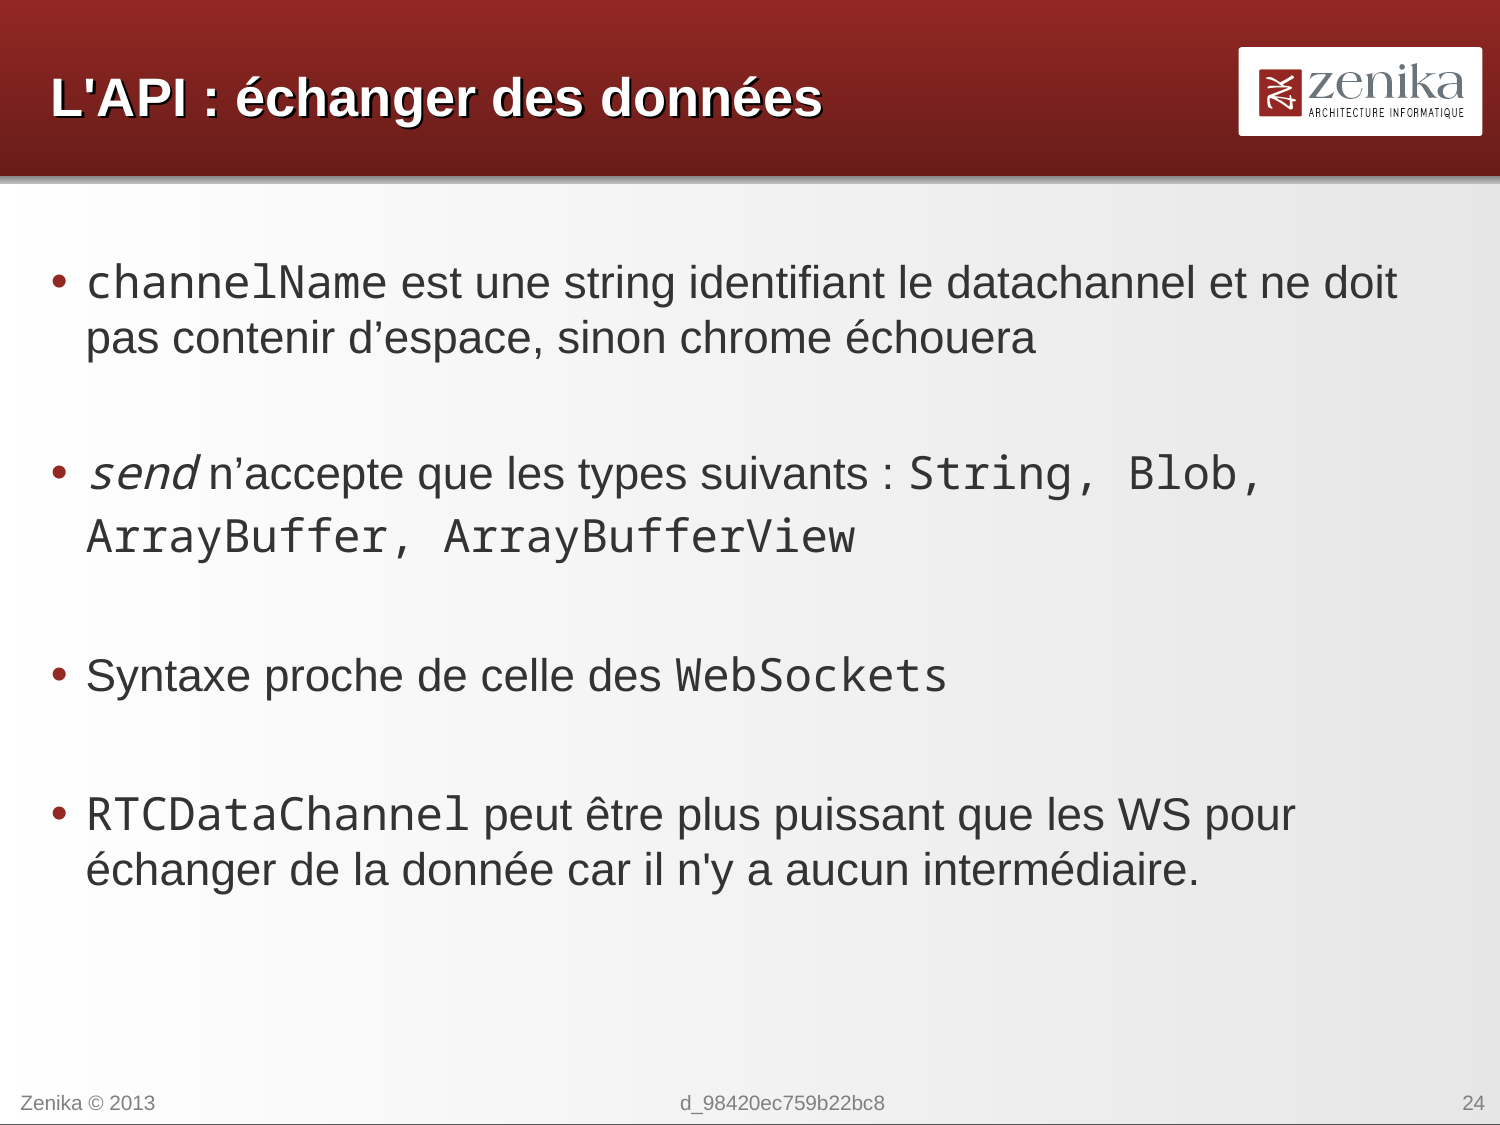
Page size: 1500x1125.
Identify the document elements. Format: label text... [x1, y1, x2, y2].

title L'API : échanger des données [50, 15, 1206, 180]
list channelName est une string identifiant le datachannel et ne doit pas contenir d’espace, sinon chrome échouera send n’accepte que les types suivants : String, Blob, ArrayBuffer, ArrayBufferView Syntaxe proche de celle des WebSockets RTCDataChannel peut être plus puissant que les WS pour échanger de la donnée car il n'y a aucun intermédiaire. [50, 249, 1435, 1079]
picture [1257, 58, 1464, 125]
